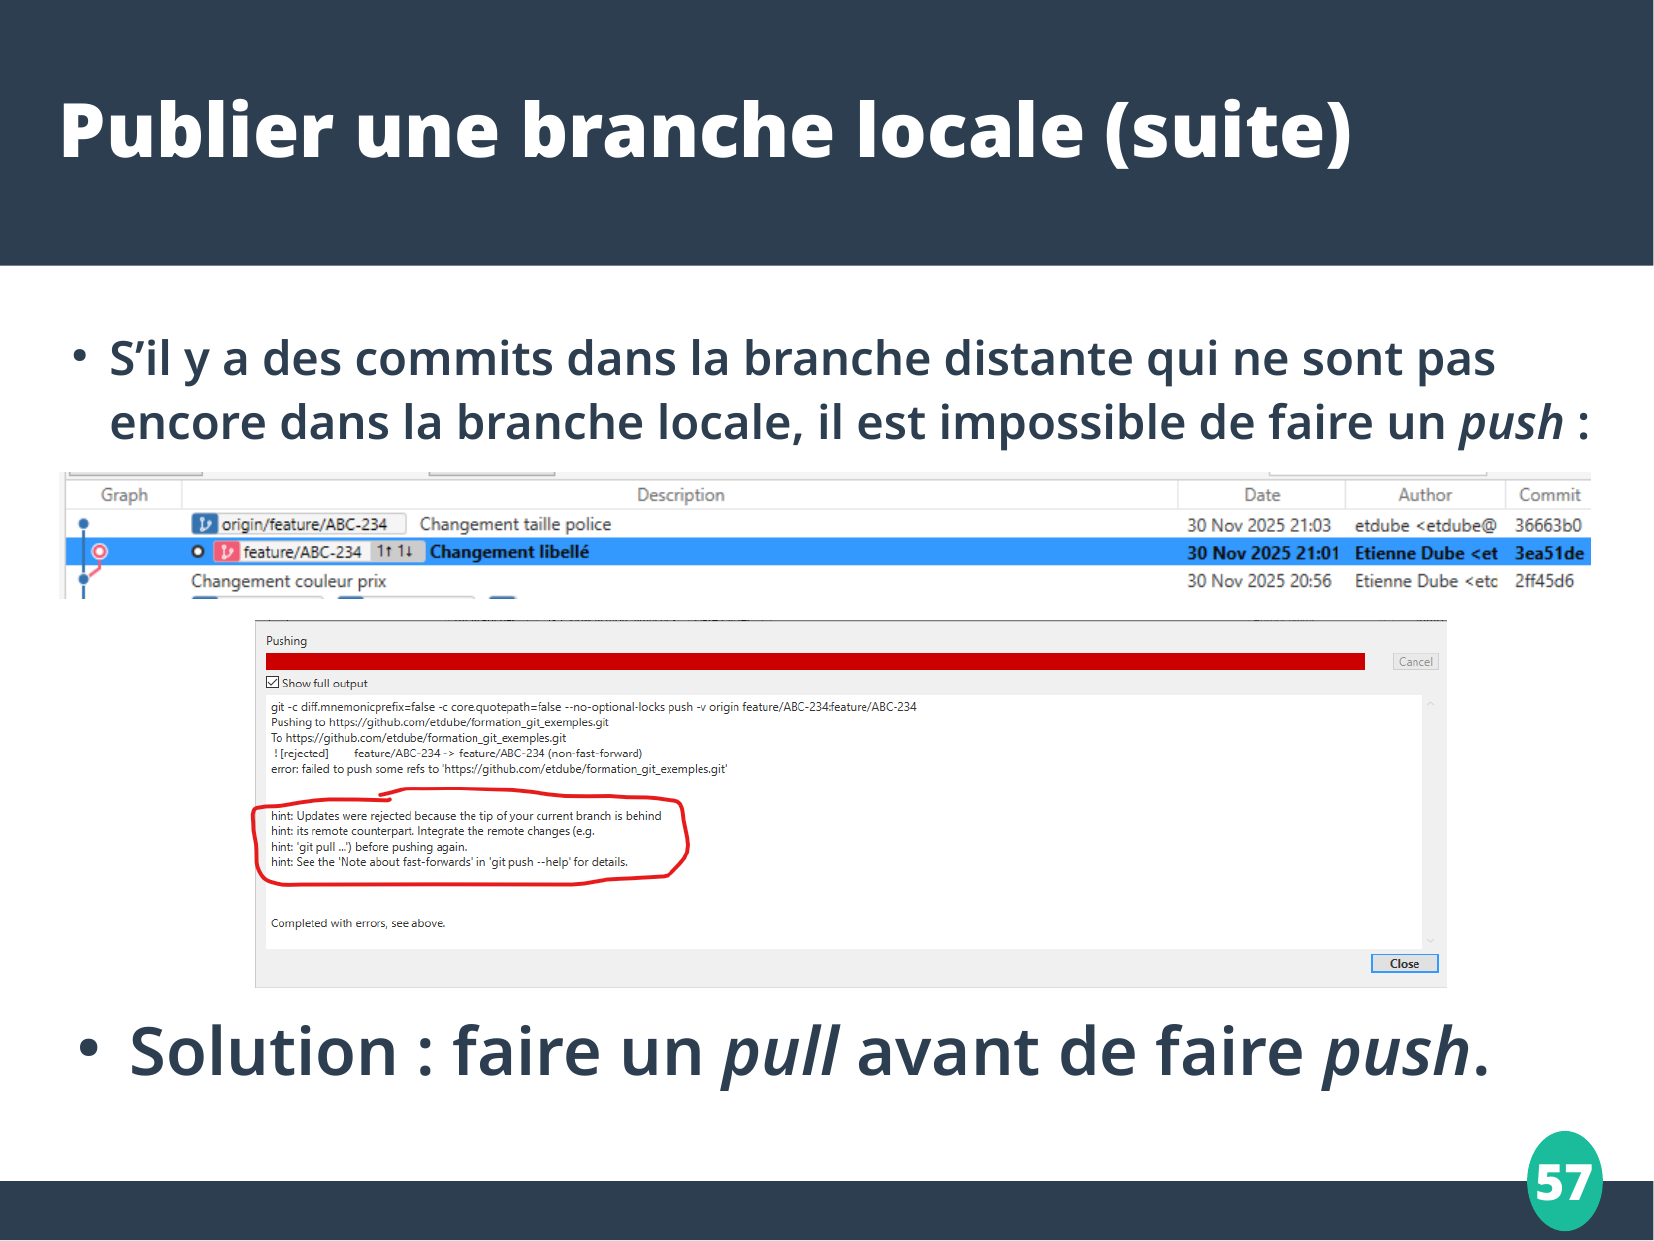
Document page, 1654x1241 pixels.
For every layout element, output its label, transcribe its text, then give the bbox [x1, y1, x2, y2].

list S’il y a des commits dans la branche distante qui ne sont pas encore dans la branche locale, il est impossible de faire un push : [59, 324, 1595, 473]
picture [248, 620, 1447, 988]
title Publier une branche locale (suite) [59, 49, 1595, 207]
picture [59, 472, 1591, 599]
list Solution : faire un pull avant de faire push. [59, 1003, 1595, 1152]
